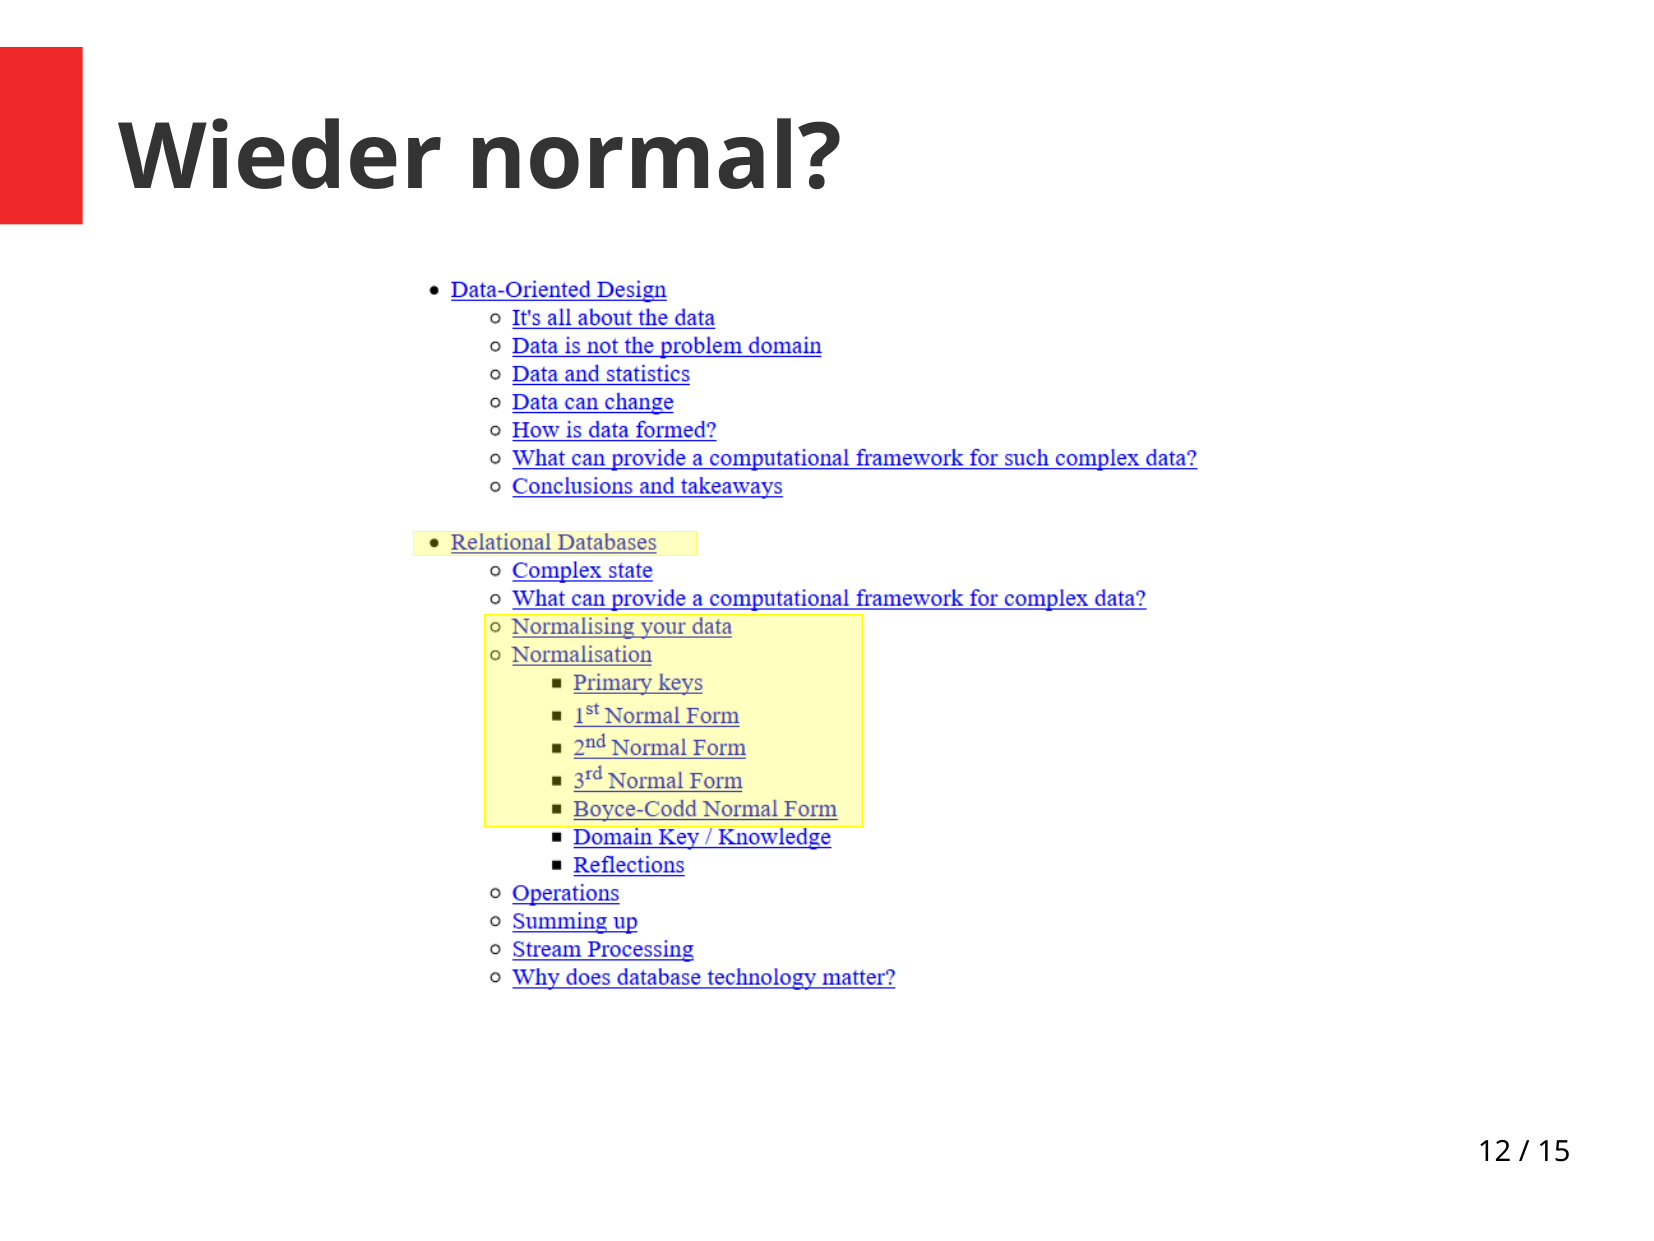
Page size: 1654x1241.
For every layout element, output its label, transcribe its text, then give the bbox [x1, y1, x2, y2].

text_box [484, 614, 863, 827]
text_box [413, 531, 697, 556]
picture [422, 273, 1217, 1004]
title Wieder normal? [118, 49, 1571, 257]
